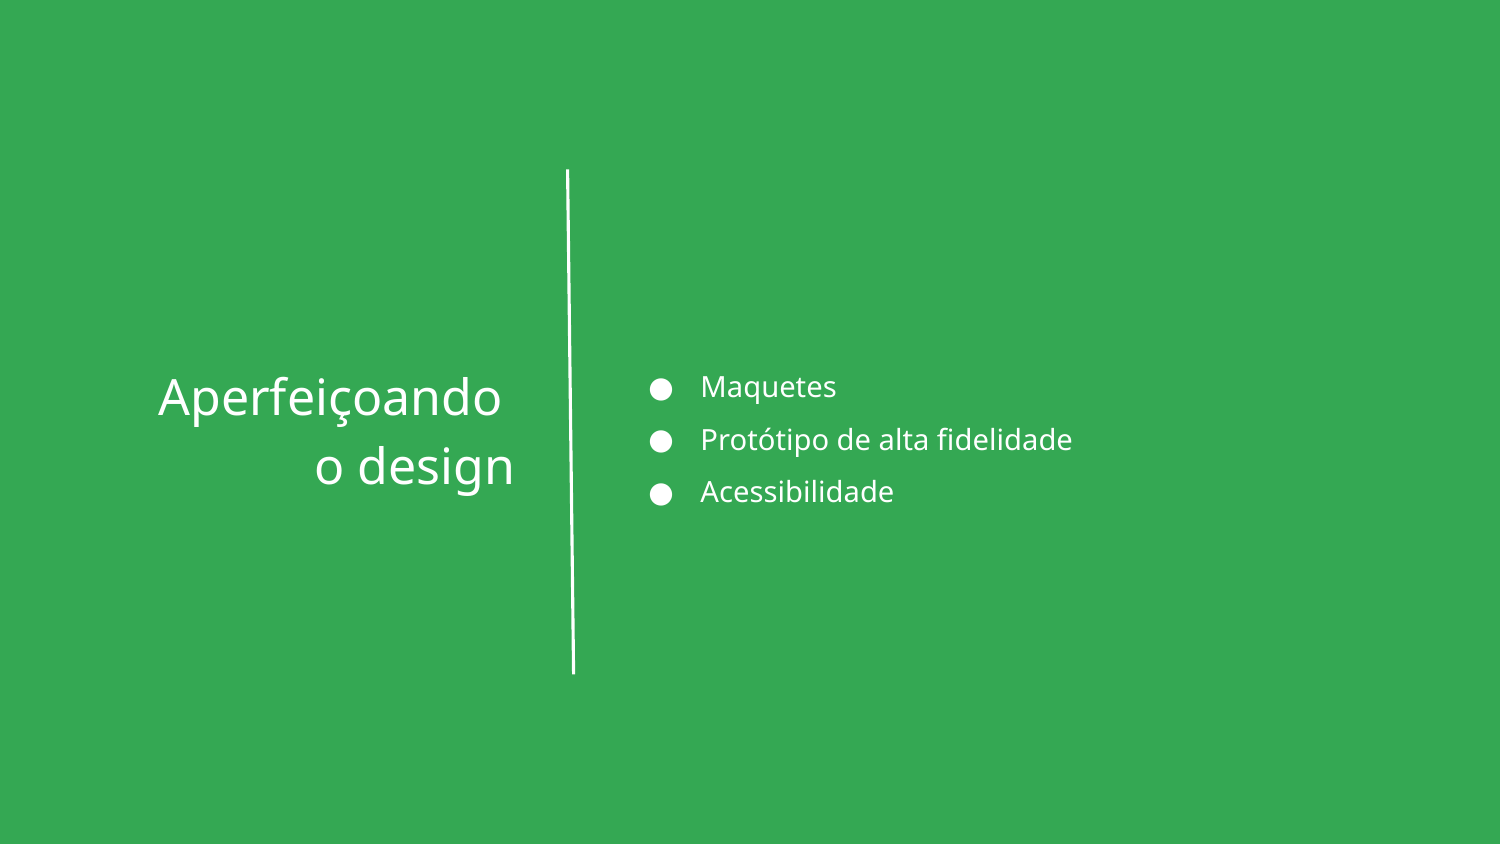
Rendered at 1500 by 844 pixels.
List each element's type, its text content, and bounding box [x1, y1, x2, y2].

text_box Aperfeiçoando o design [0, 341, 531, 510]
text_box Maquetes Protótipo de alta fidelidade Acessibilidade [610, 335, 1265, 524]
